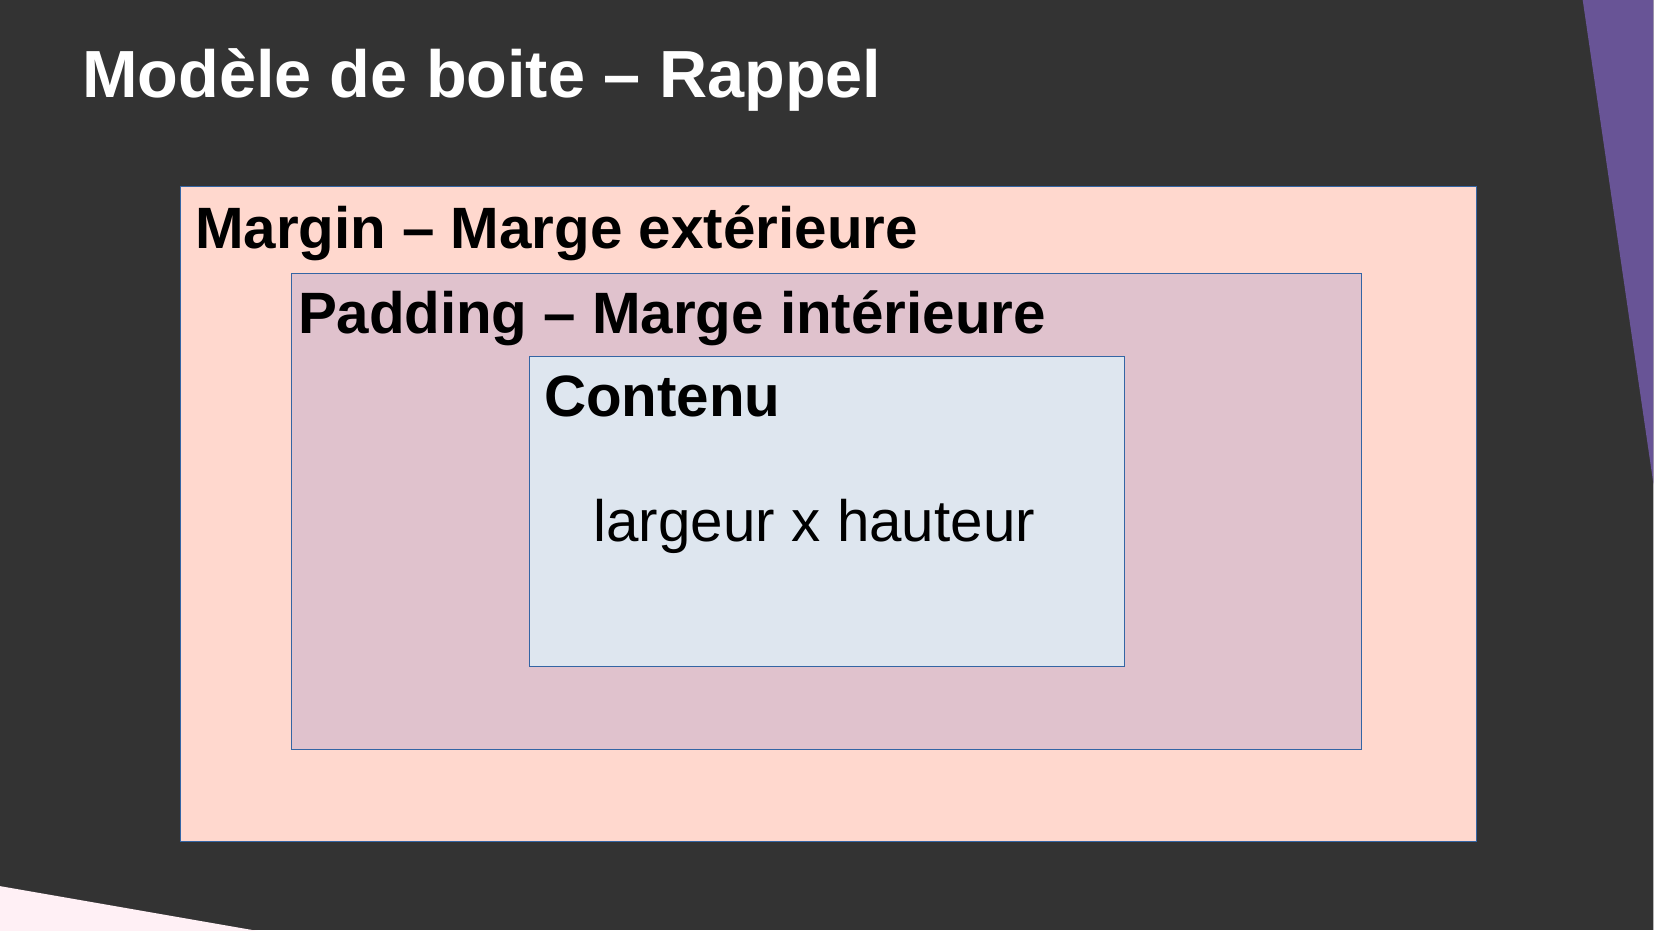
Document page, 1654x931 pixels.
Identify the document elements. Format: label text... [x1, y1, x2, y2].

text_box [180, 186, 1477, 842]
text_box Contenu [529, 356, 1512, 437]
text_box Padding – Marge intérieure [283, 273, 1276, 354]
text_box largeur x hauteur [578, 481, 1075, 562]
title Modèle de boite – Rappel [82, 37, 1571, 112]
text_box [1582, 0, 1654, 488]
text_box Margin – Marge extérieure [180, 188, 1173, 268]
text_box [0, 886, 258, 931]
